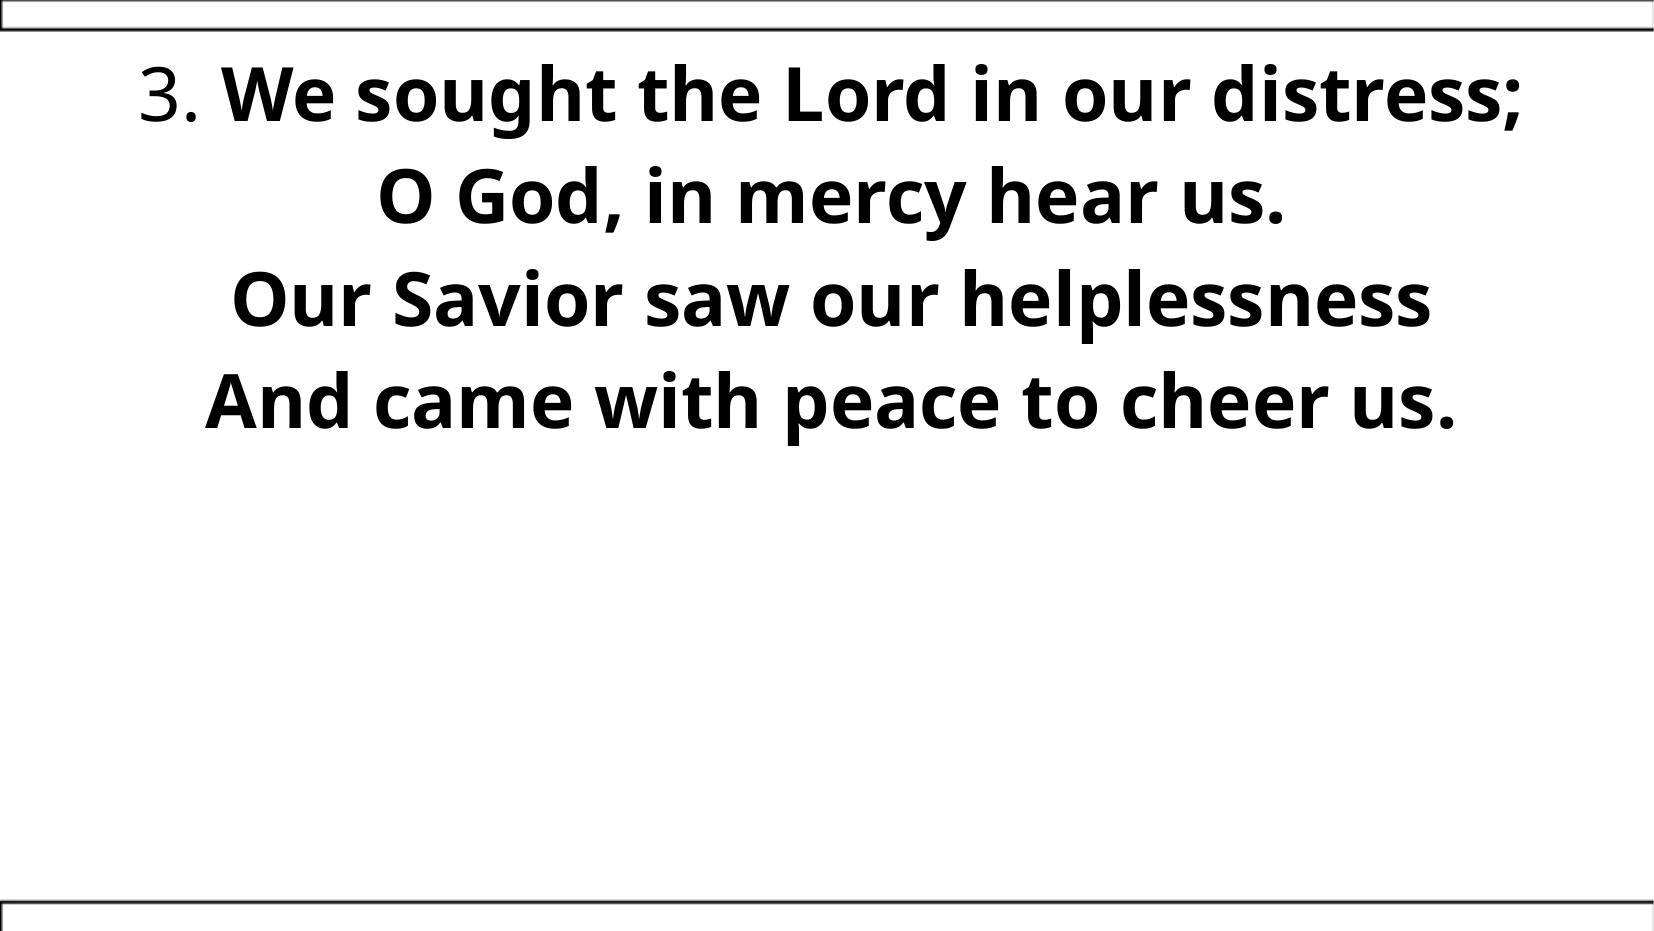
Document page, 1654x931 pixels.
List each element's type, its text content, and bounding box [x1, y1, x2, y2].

text_box 3. We sought the Lord in our distress; O God, in mercy hear us. Our Savior saw our helplessness And came with peace to cheer us. [111, 33, 1552, 448]
picture [0, 0, 1654, 931]
